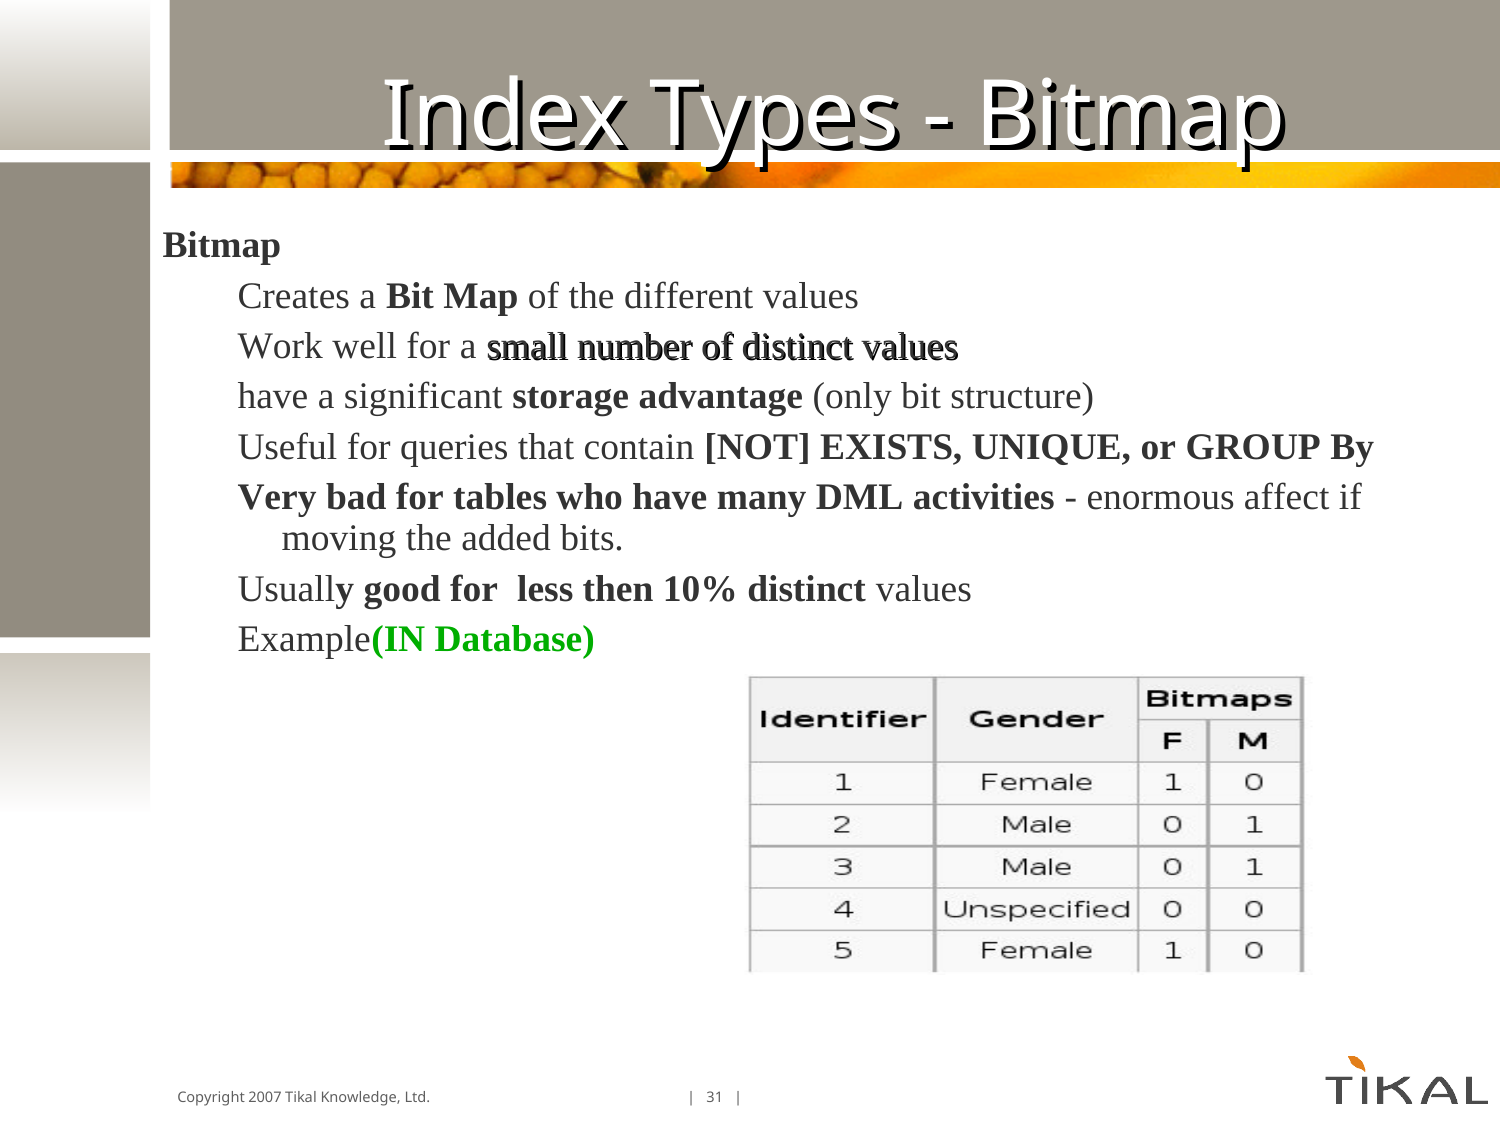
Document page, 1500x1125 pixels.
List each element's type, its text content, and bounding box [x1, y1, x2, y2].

list Bitmap Creates a Bit Map of the different values Work well for a small number of distinct values have a significant storage advantage (only bit structure) Useful for queries that contain [NOT] EXISTS, UNIQUE, or GROUP By Very bad for tables who have many DML activities - enormous affect if moving the added bits. Usually good for less then 10% distinct values Example(IN Database) [162, 224, 1473, 1021]
picture [1312, 1034, 1500, 1125]
picture [712, 674, 1338, 976]
title Index Types - Bitmap [169, 0, 1499, 221]
